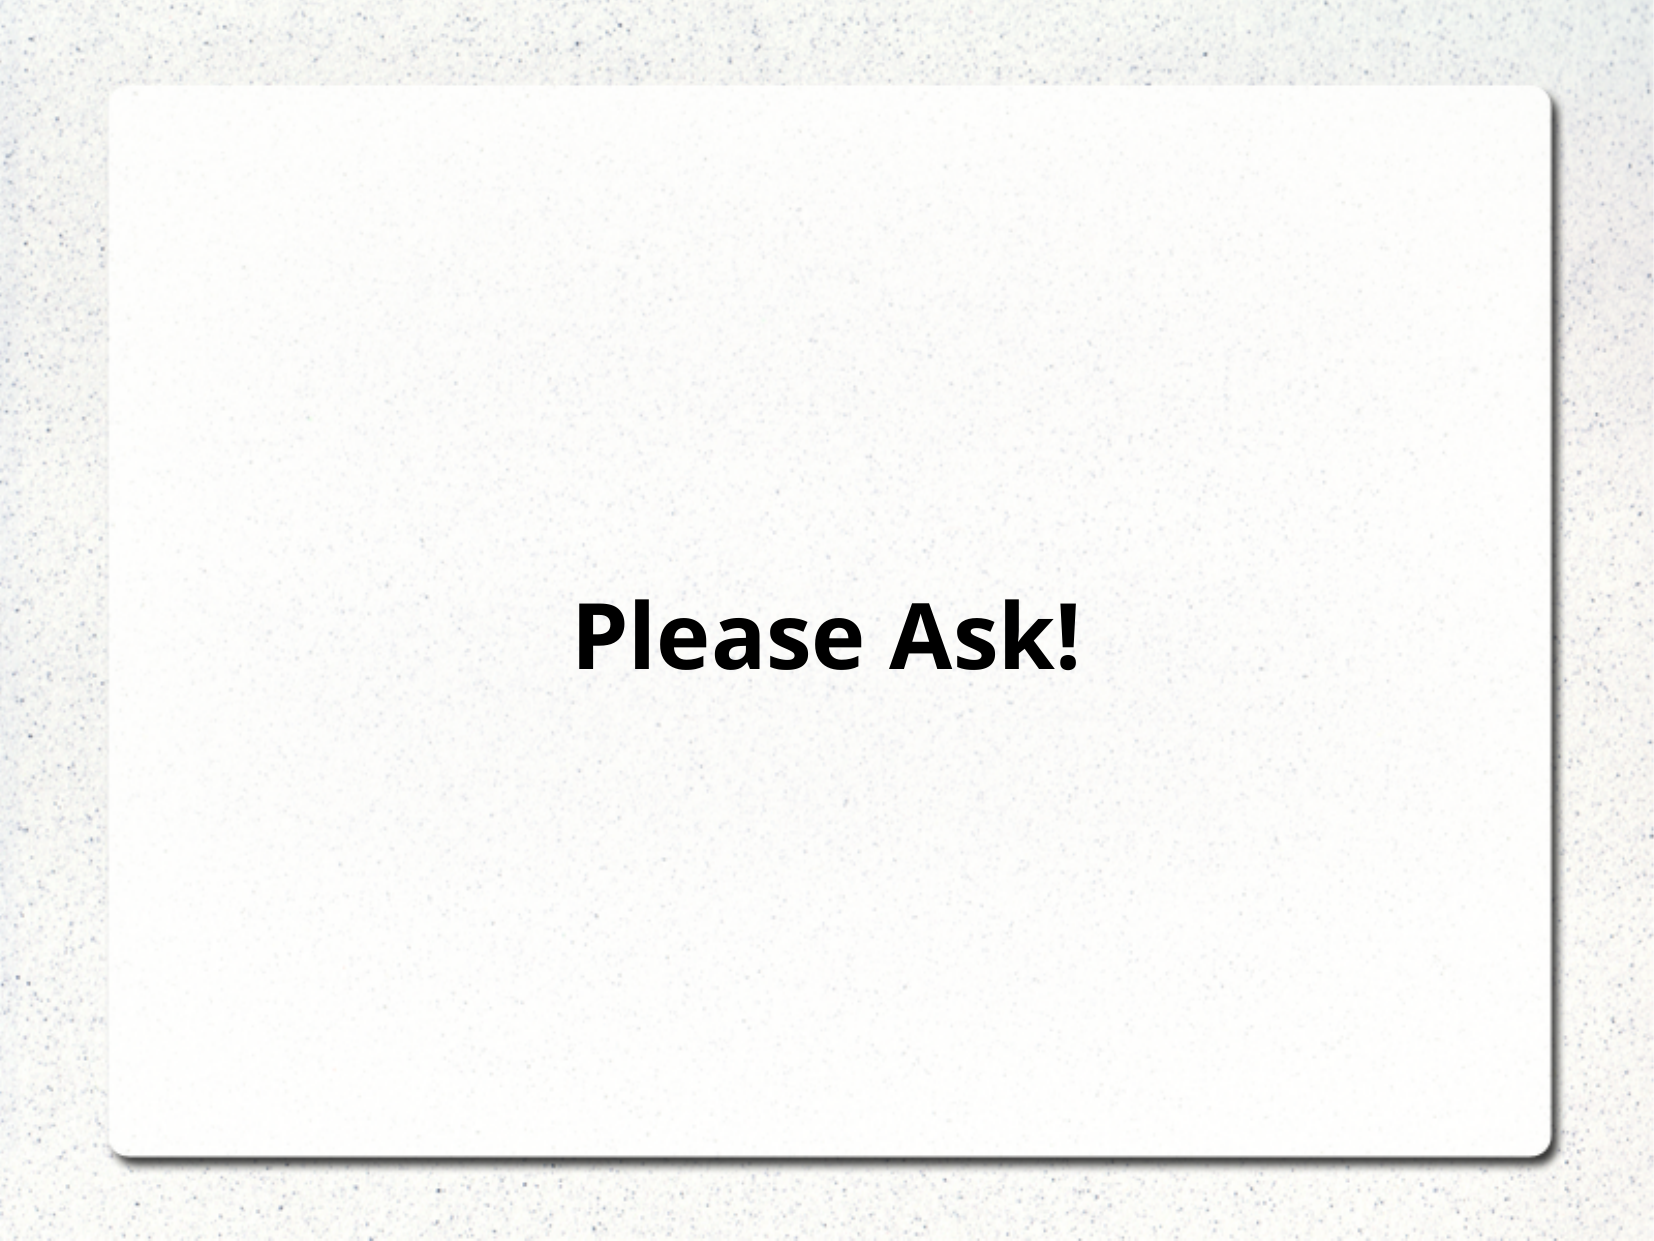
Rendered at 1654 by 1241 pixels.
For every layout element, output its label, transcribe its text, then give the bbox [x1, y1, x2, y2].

picture [0, 0, 1654, 1241]
title Please Ask! [118, 531, 1536, 739]
